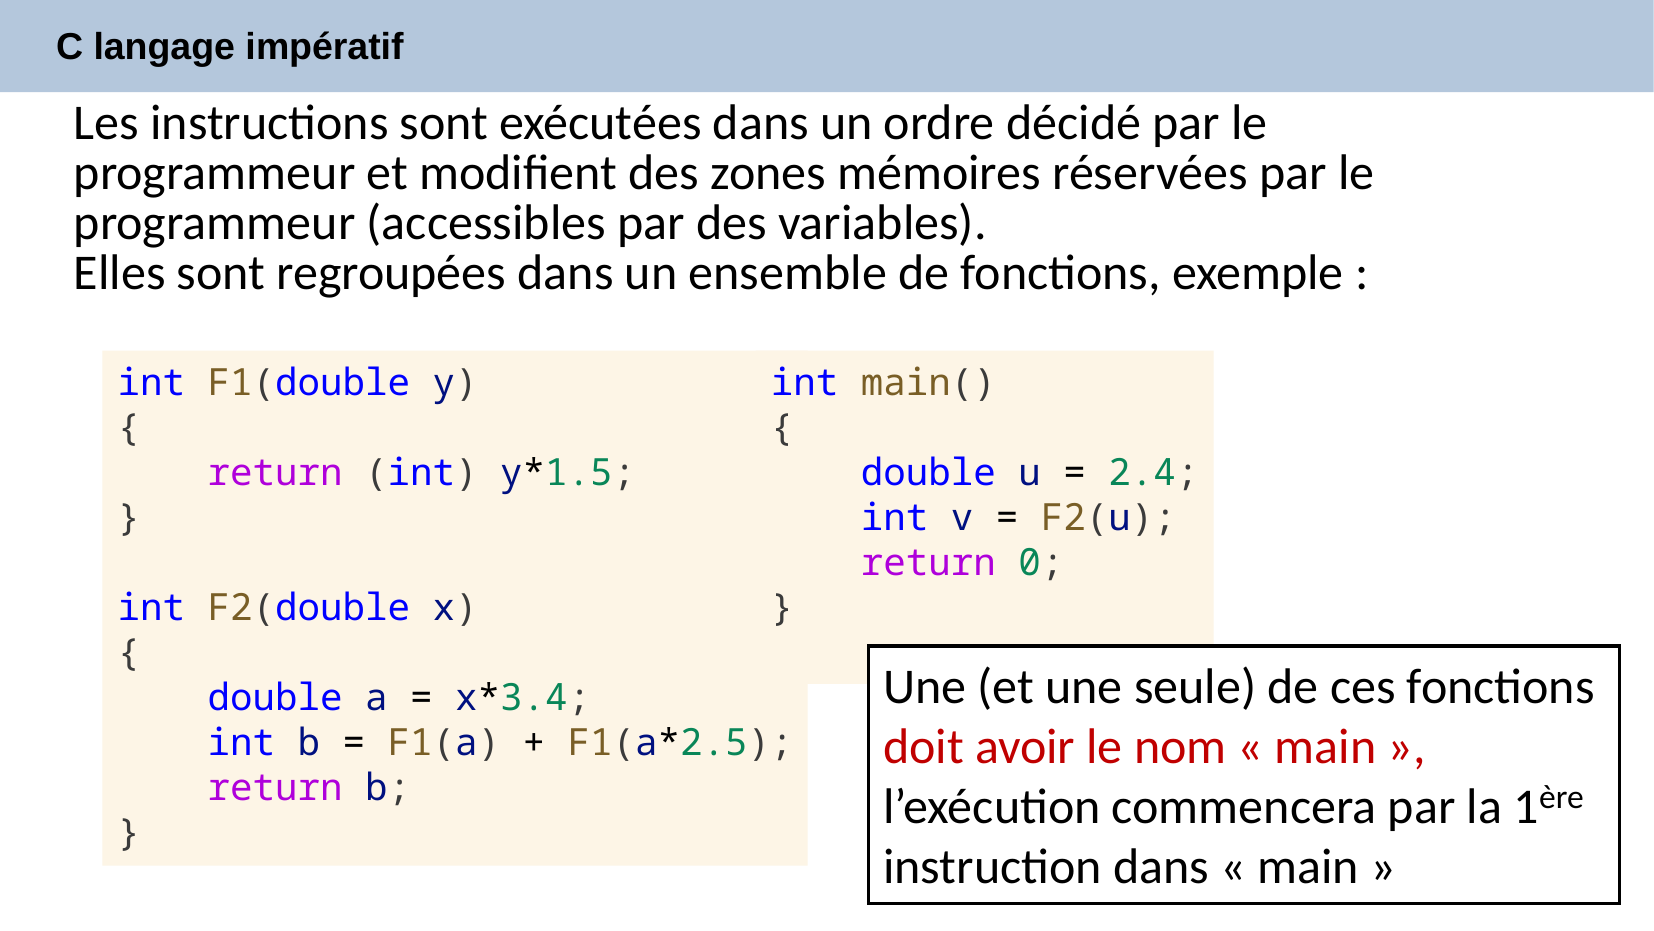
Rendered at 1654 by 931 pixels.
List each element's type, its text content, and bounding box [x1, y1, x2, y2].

text_box int F1(double y) { return (int) y*1.5; } int F2(double x) { double a = x*3.4; int b = F1(a) + F1(a*2.5); return b; } [102, 350, 756, 866]
text_box Une (et une seule) de ces fonctions doit avoir le nom « main », l’exécution commencera par la 1ère instruction dans « main » [868, 646, 1620, 904]
text_box Les instructions sont exécutées dans un ordre décidé par le programmeur et modifient des zones mémoires réservées par le programmeur (accessibles par des variables). Elles sont regroupées dans un ensemble de fonctions, exemple : [59, 94, 1557, 371]
text_box C langage impératif [0, 0, 1654, 93]
text_box int main() { double u = 2.4; int v = F2(u); return 0; } [755, 350, 1181, 684]
